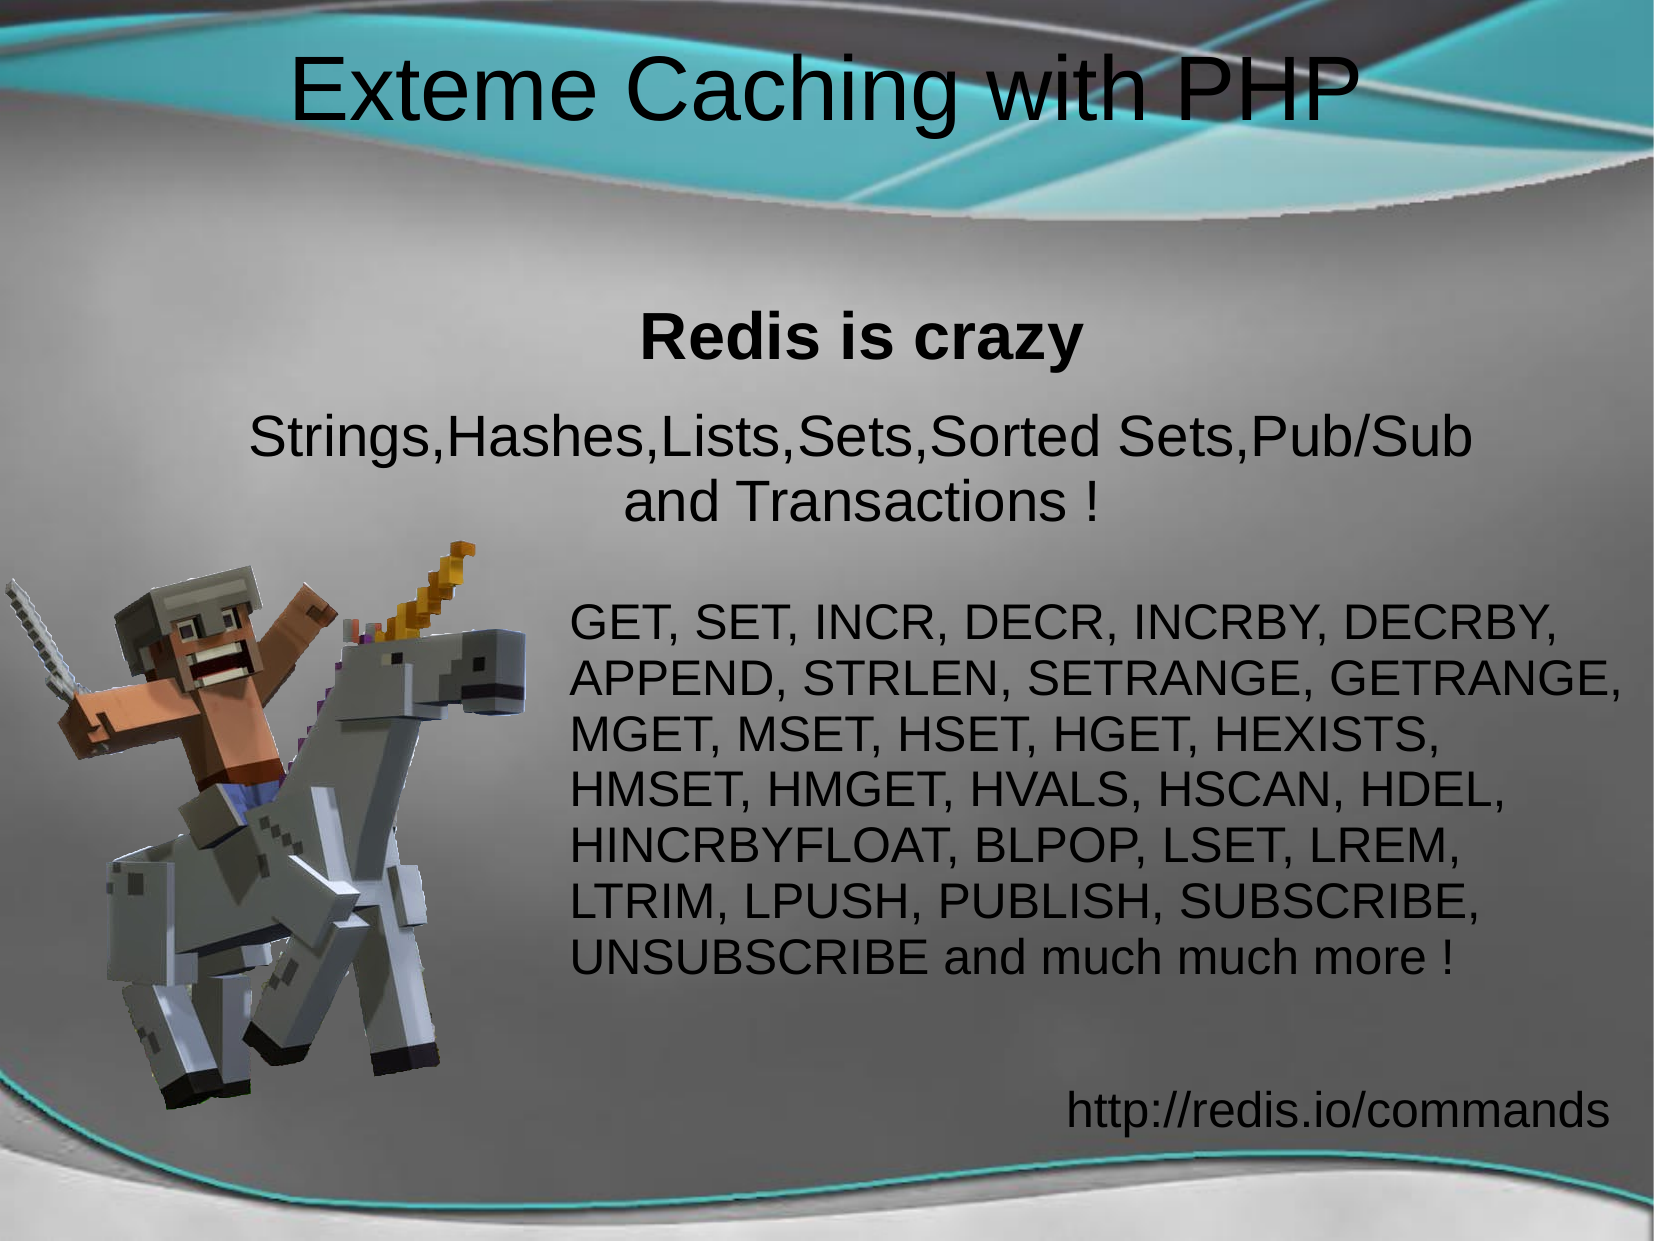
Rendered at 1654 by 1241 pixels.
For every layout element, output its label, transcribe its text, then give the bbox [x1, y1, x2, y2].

title Exteme Caching with PHP [0, 0, 1654, 178]
list Redis is crazy Strings,Hashes,Lists,Sets,Sorted Sets,Pub/Sub and Transactions ! [82, 299, 1571, 1019]
text_box GET, SET, INCR, DECR, INCRBY, DECRBY, APPEND, STRLEN, SETRANGE, GETRANGE, MGET, MSET, HSET, HGET, HEXISTS, HMSET, HMGET, HVALS, HSCAN, HDEL, HINCRBYFLOAT, BLPOP, LSET, LREM, LTRIM, LPUSH, PUBLISH, SUBSCRIBE, UNSUBSCRIBE and much much more ! [554, 587, 1654, 993]
text_box http://redis.io/commands [1051, 1074, 1654, 1170]
picture [0, 178, 1654, 1241]
